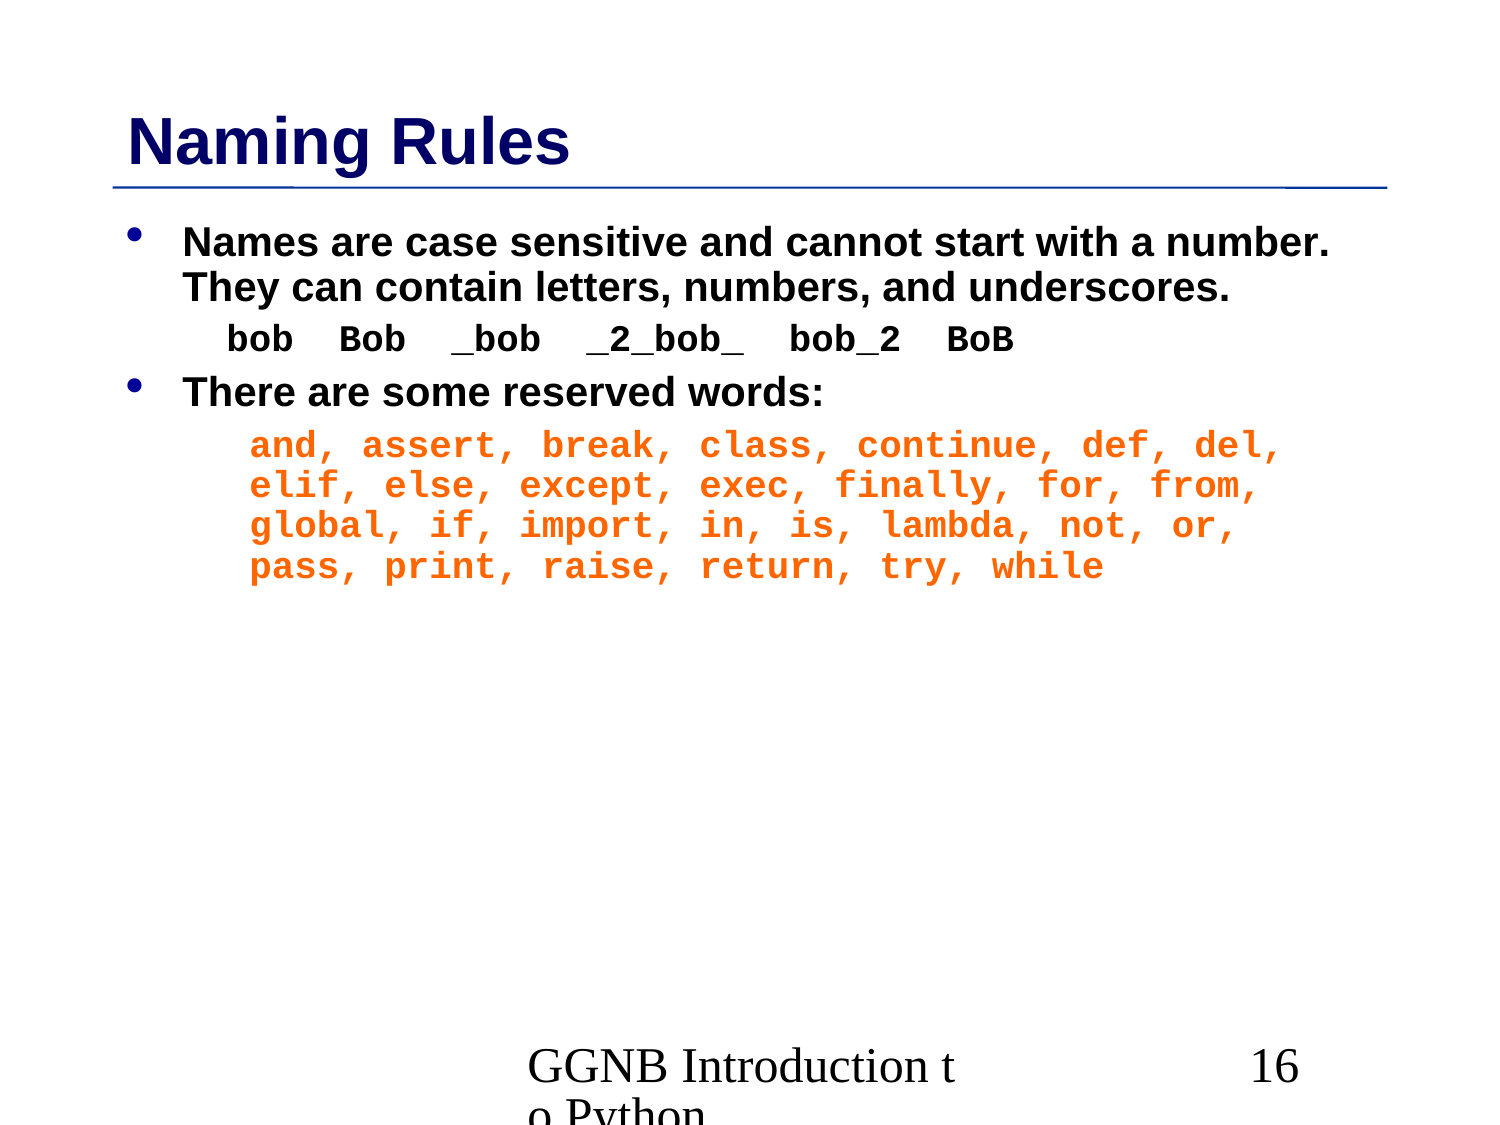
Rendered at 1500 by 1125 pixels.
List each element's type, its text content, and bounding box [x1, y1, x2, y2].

list Names are case sensitive and cannot start with a number. They can contain letters, numbers, and underscores. bob Bob _bob _2_bob_ bob_2 BoB There are some reserved words: and, assert, break, class, continue, def, del, elif, else, except, exec, finally, for, from, global, if, import, in, is, lambda, not, or, pass, print, raise, return, try, while [112, 212, 1388, 963]
title Naming Rules [112, 89, 1388, 185]
